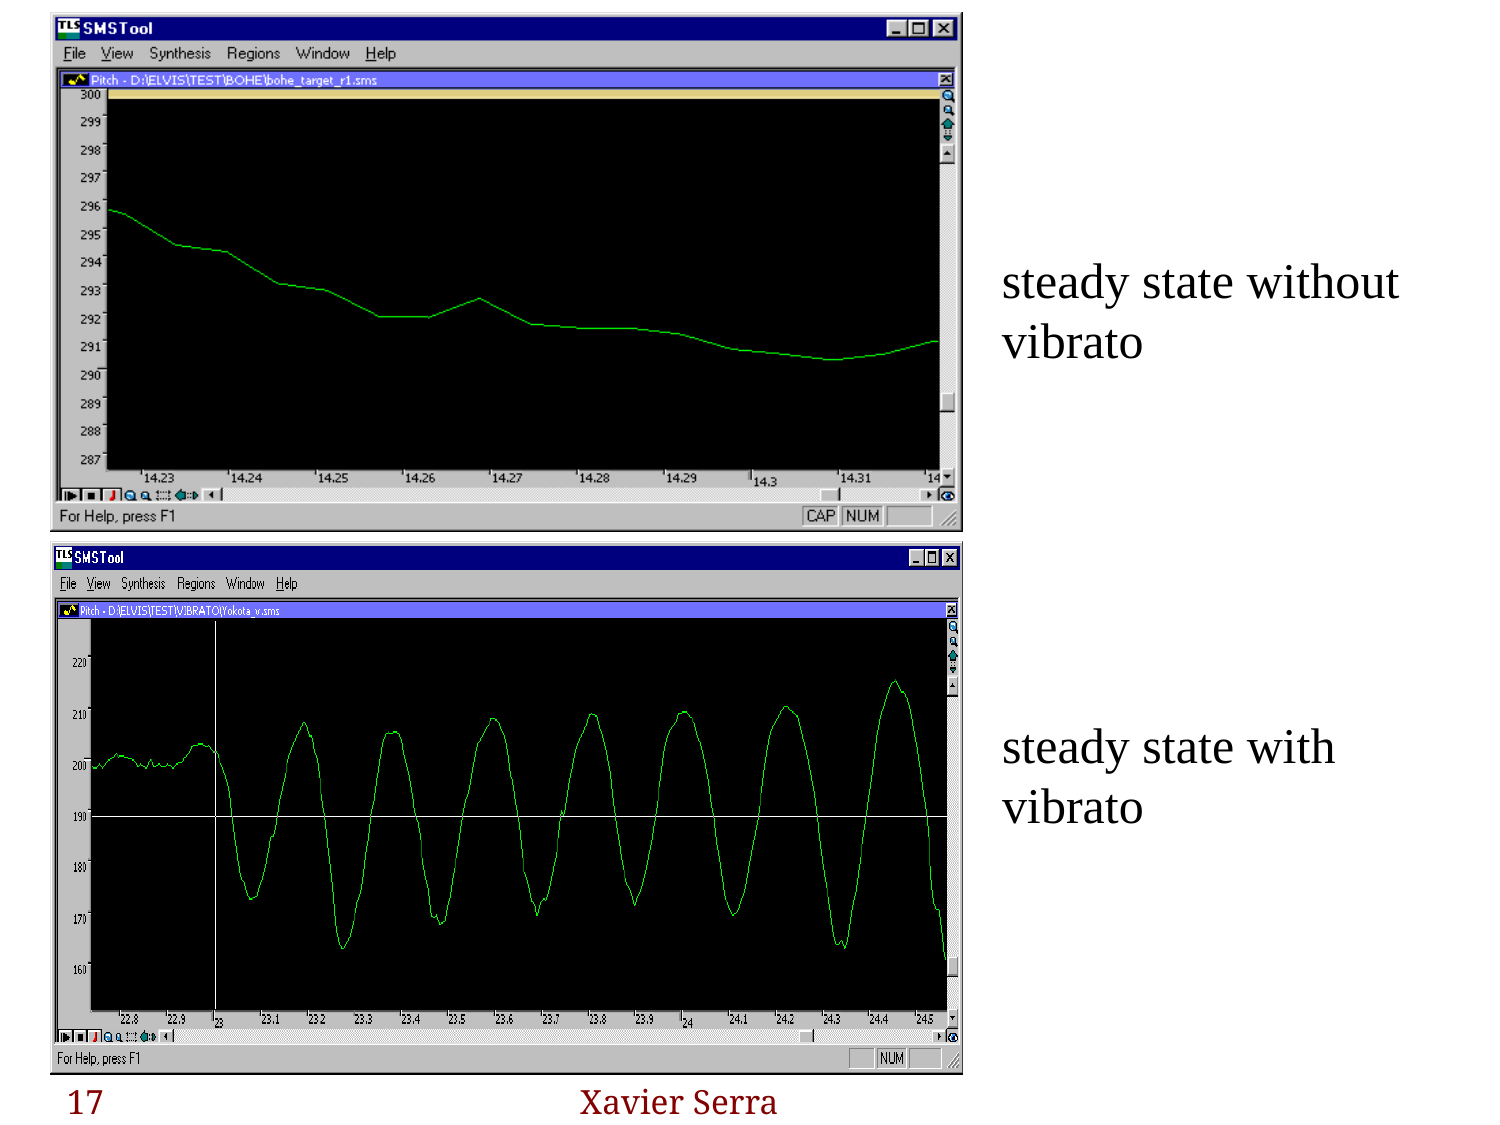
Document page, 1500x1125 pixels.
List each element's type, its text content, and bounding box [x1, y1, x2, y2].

text_box steady state without vibrato [987, 237, 1428, 377]
text_box steady state with vibrato [987, 702, 1364, 842]
footer Xavier Serra [580, 1081, 936, 1114]
picture [50, 541, 963, 1075]
slide_number <number> [66, 1081, 255, 1119]
picture [50, 12, 963, 532]
